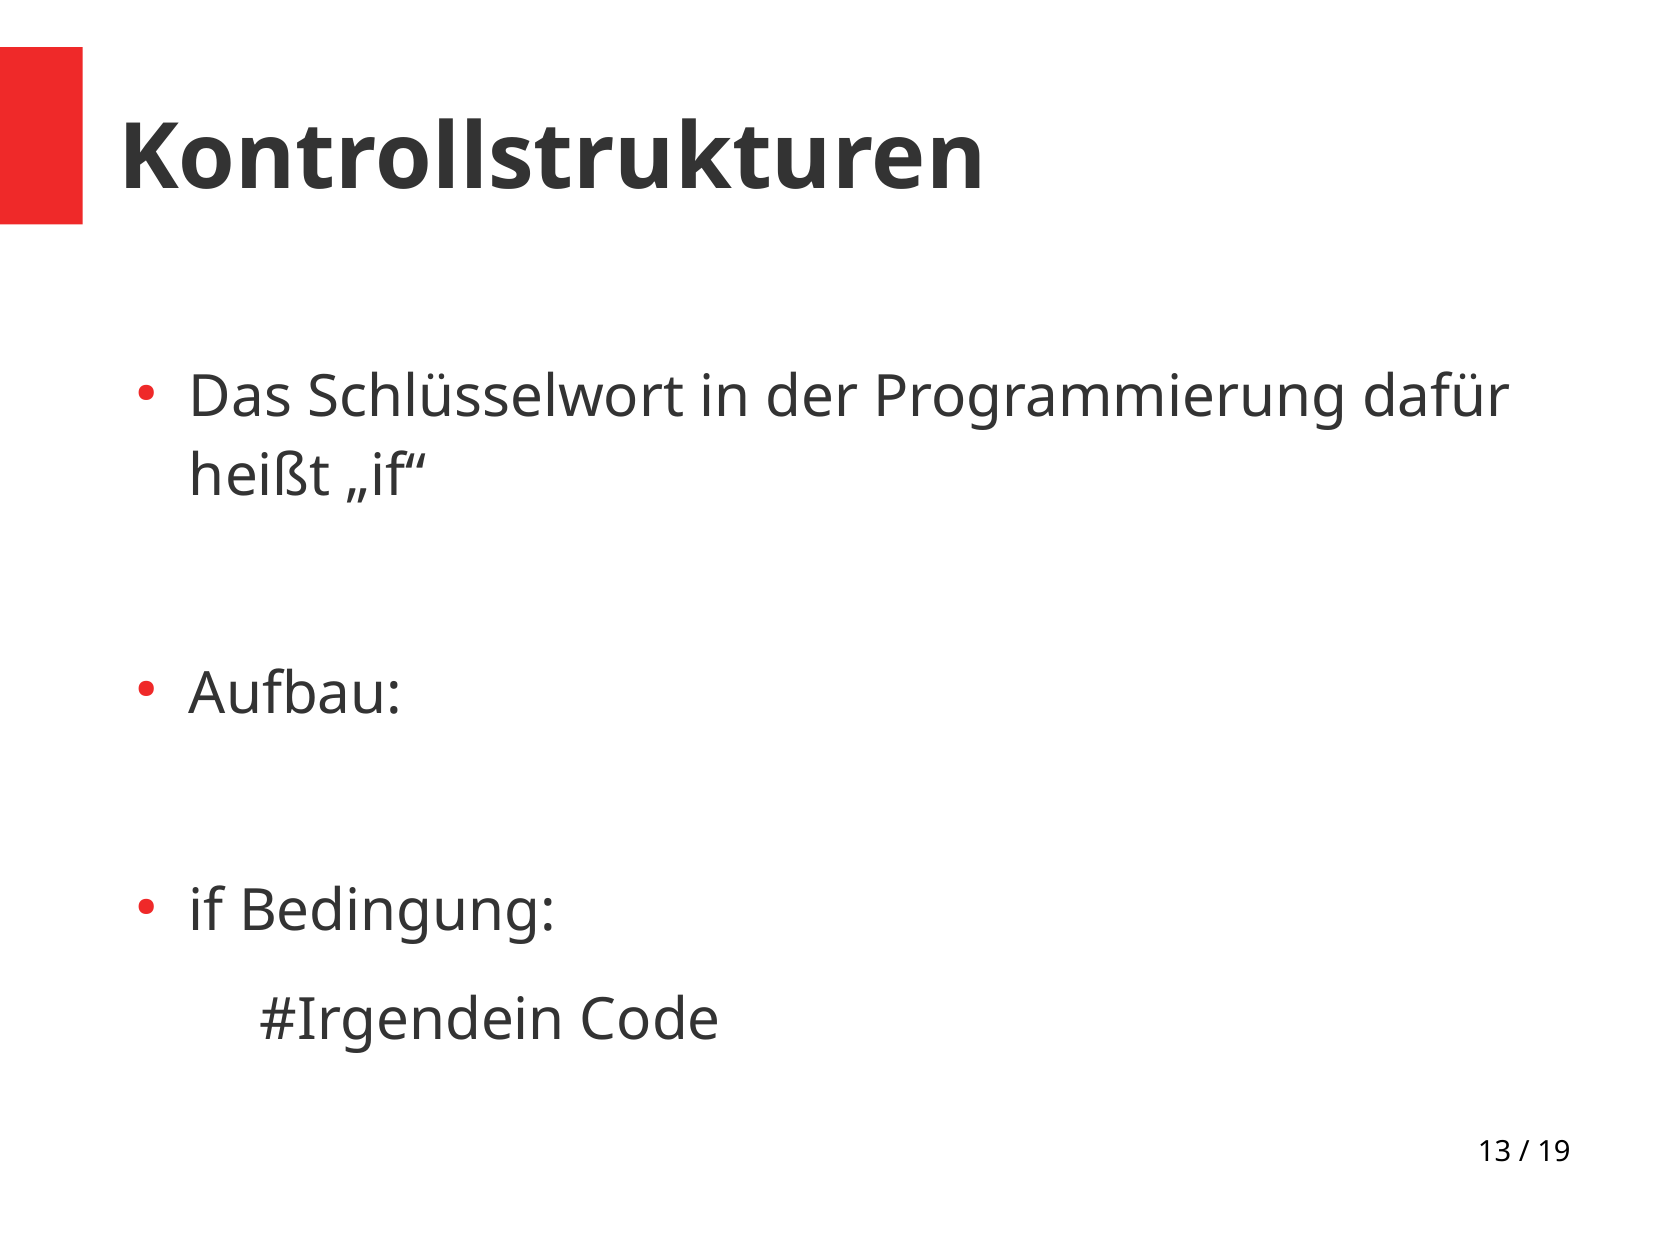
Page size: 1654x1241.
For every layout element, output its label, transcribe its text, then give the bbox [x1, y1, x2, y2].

list Das Schlüsselwort in der Programmierung dafür heißt „if“ Aufbau: if Bedingung: #Irgendein Code [118, 354, 1536, 1074]
title Kontrollstrukturen [118, 49, 1571, 257]
